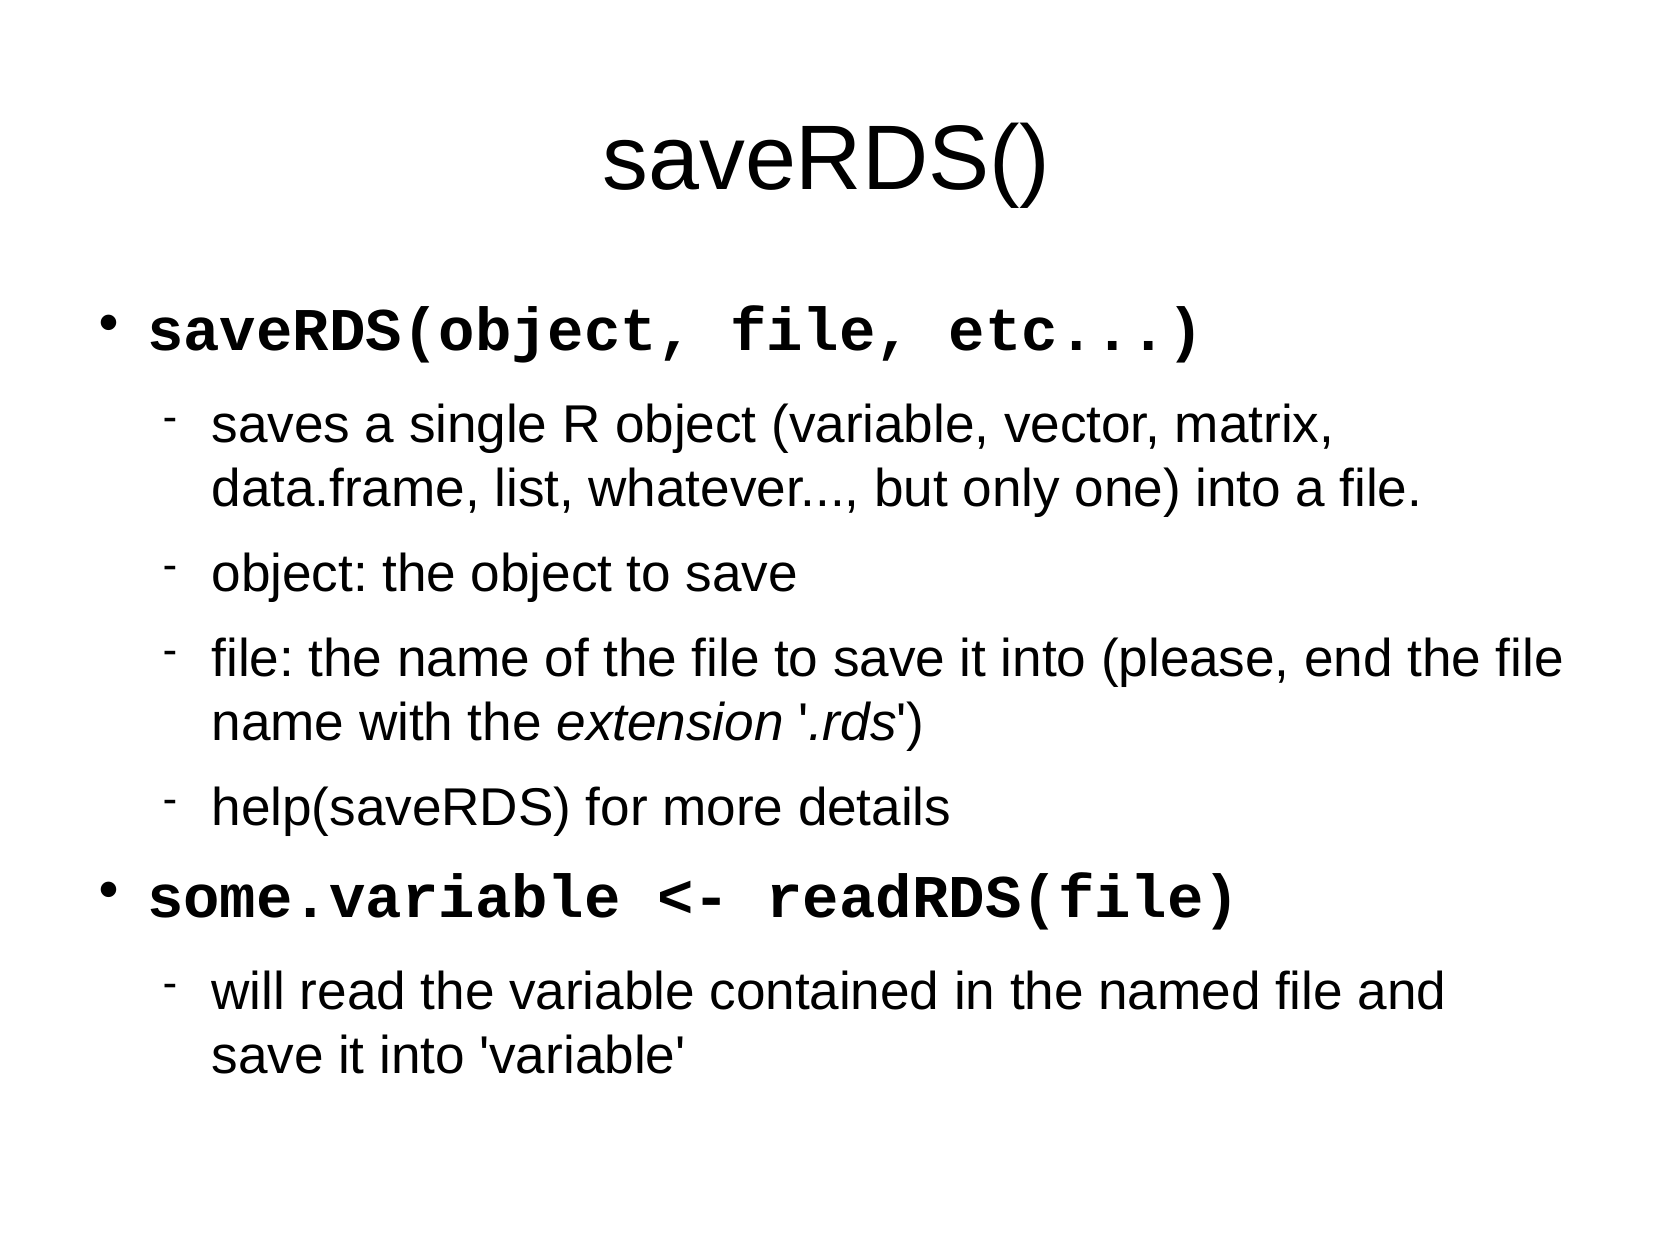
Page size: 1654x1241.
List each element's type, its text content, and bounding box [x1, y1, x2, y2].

text_box saveRDS() [82, 49, 1571, 257]
text_box saveRDS(object, file, etc...) saves a single R object (variable, vector, matrix, data.frame, list, whatever..., but only one) into a file. object: the object to save file: the name of the file to save it into (please, end the file name with the extension '.rds') help(saveRDS) for more details some.variable <- readRDS(file) will read the variable contained in the named file and save it into 'variable' [82, 290, 1571, 1087]
